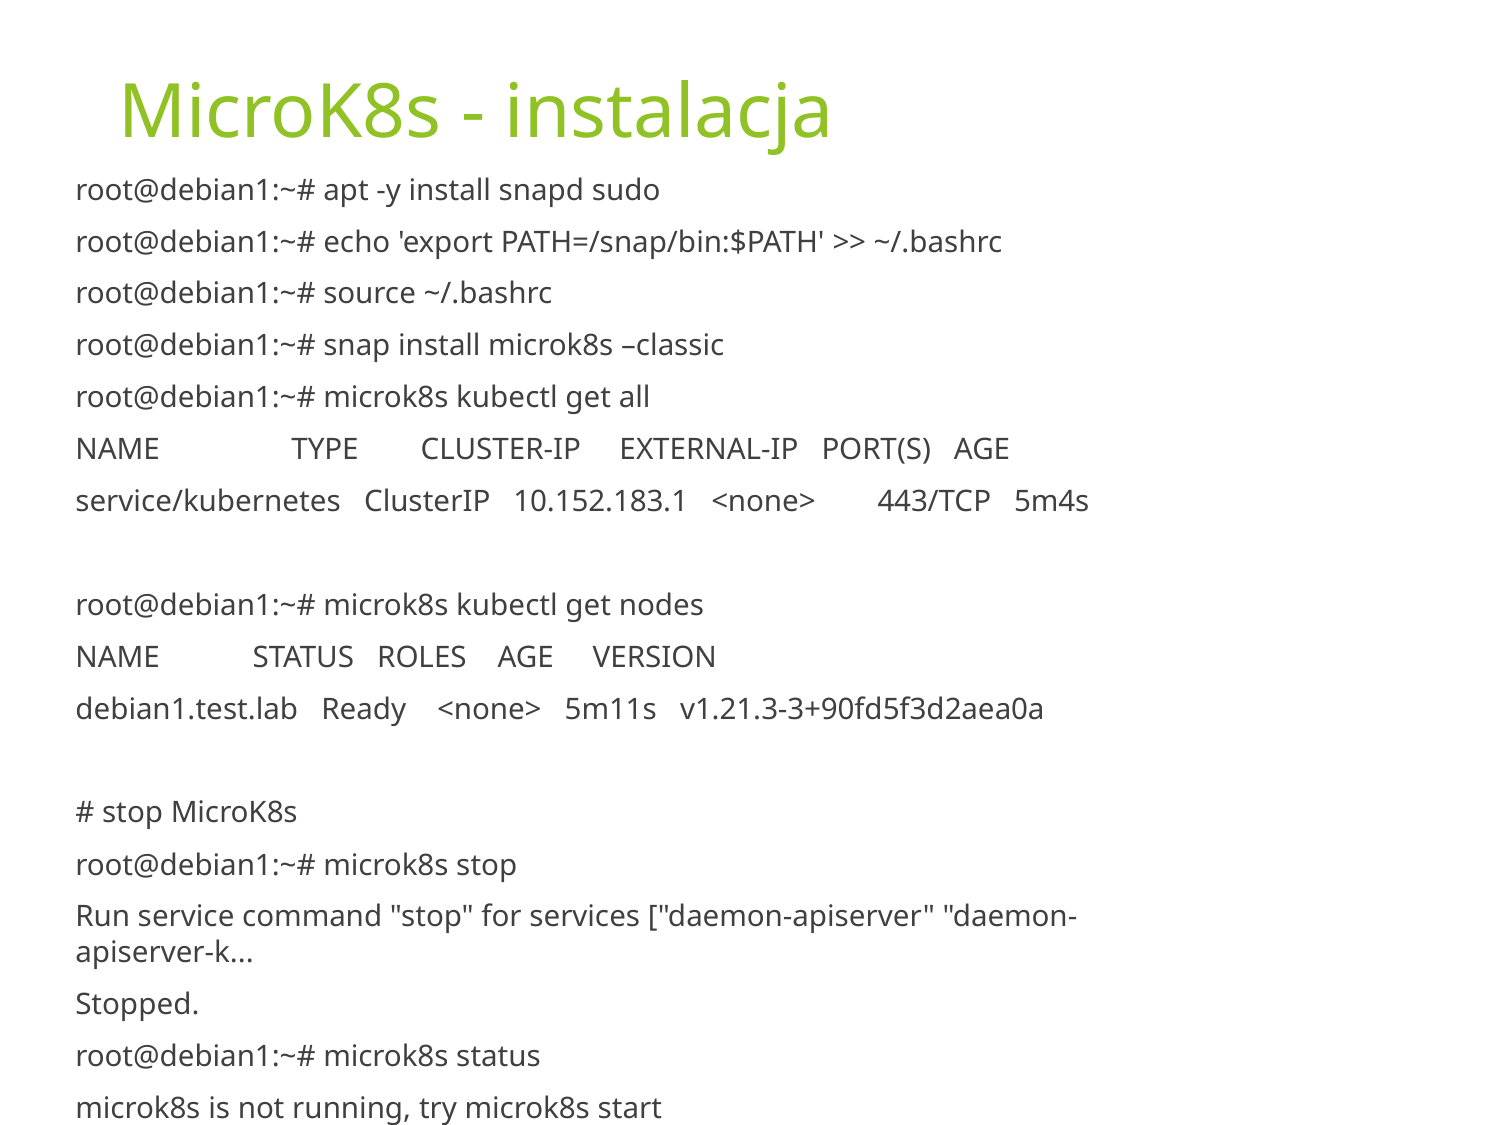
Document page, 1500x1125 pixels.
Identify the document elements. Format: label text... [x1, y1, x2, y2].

list root@debian1:~# apt -y install snapd sudo root@debian1:~# echo 'export PATH=/snap/bin:$PATH' >> ~/.bashrc root@debian1:~# source ~/.bashrc root@debian1:~# snap install microk8s –classic root@debian1:~# microk8s kubectl get all NAME TYPE CLUSTER-IP EXTERNAL-IP PORT(S) AGE service/kubernetes ClusterIP 10.152.183.1 <none> 443/TCP 5m4s root@debian1:~# microk8s kubectl get nodes NAME STATUS ROLES AGE VERSION debian1.test.lab Ready <none> 5m11s v1.21.3-3+90fd5f3d2aea0a # stop MicroK8s root@debian1:~# microk8s stop Run service command "stop" for services ["daemon-apiserver" "daemon-apiserver-k... Stopped. root@debian1:~# microk8s status microk8s is not running, try microk8s start [60, 162, 1225, 1125]
title MicroK8s - instalacja [103, 54, 1145, 162]
